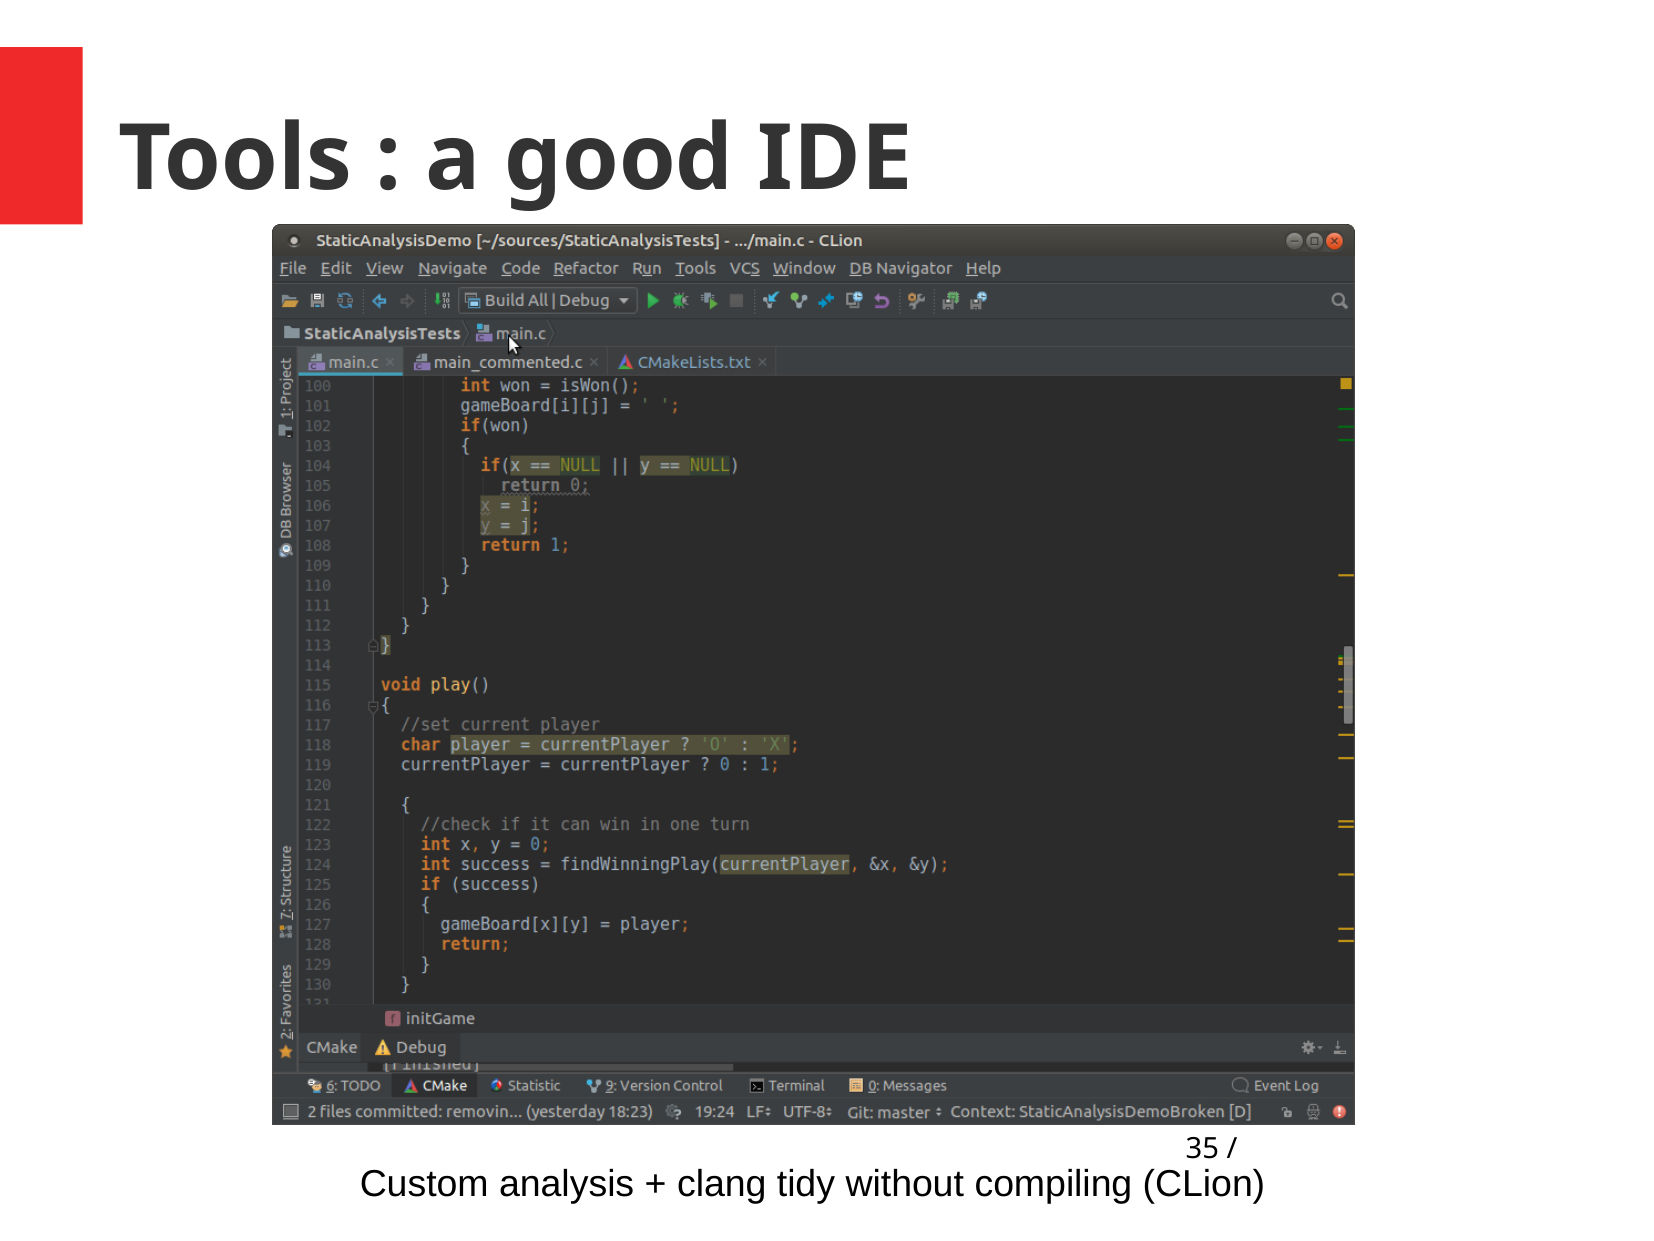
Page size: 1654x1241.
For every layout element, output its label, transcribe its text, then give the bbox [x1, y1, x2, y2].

title Tools : a good IDE [118, 49, 1571, 257]
text_box / [1185, 1129, 1571, 1216]
text_box Custom analysis + clang tidy without compiling (CLion) [345, 1155, 1291, 1241]
picture [272, 225, 1355, 1126]
